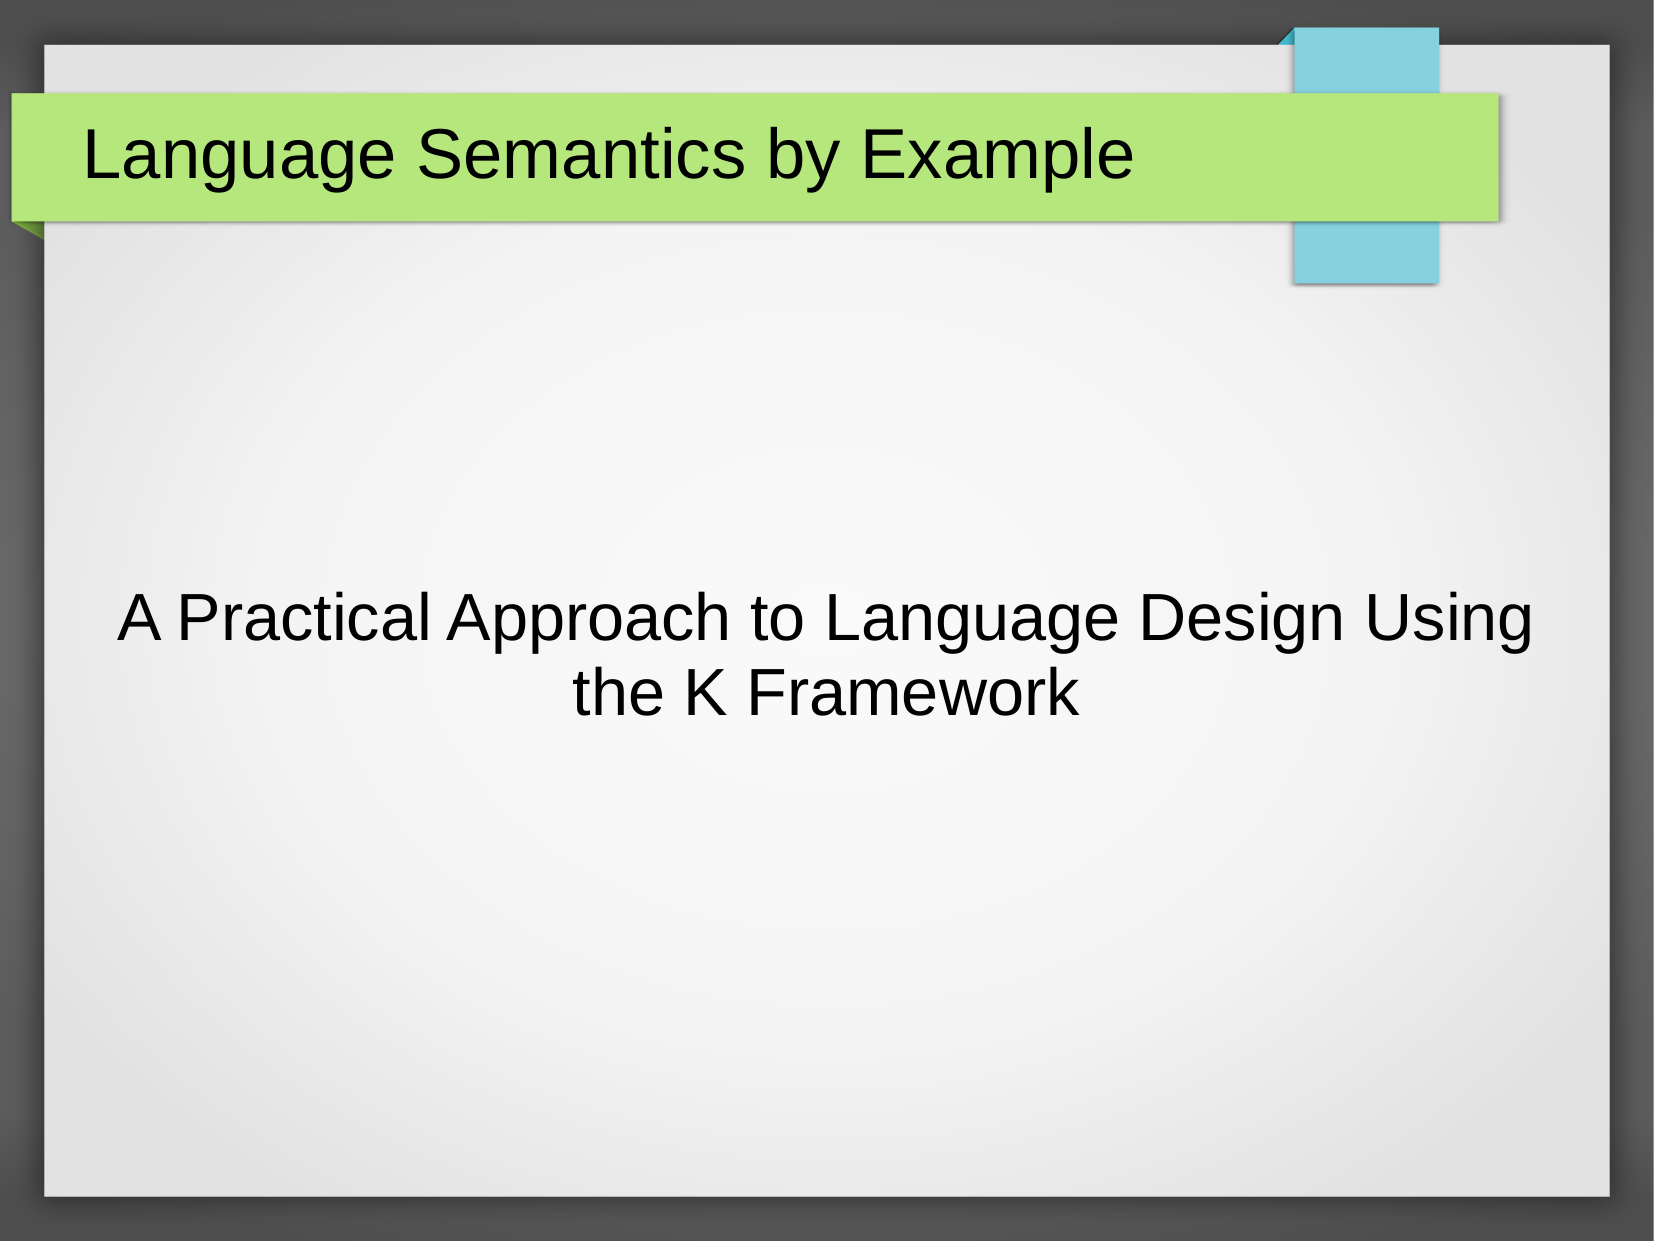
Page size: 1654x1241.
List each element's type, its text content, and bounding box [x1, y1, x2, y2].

title Language Semantics by Example [82, 94, 1264, 213]
subtitle A Practical Approach to Language Design Using the K Framework [82, 295, 1571, 1015]
picture [0, 0, 1654, 1241]
